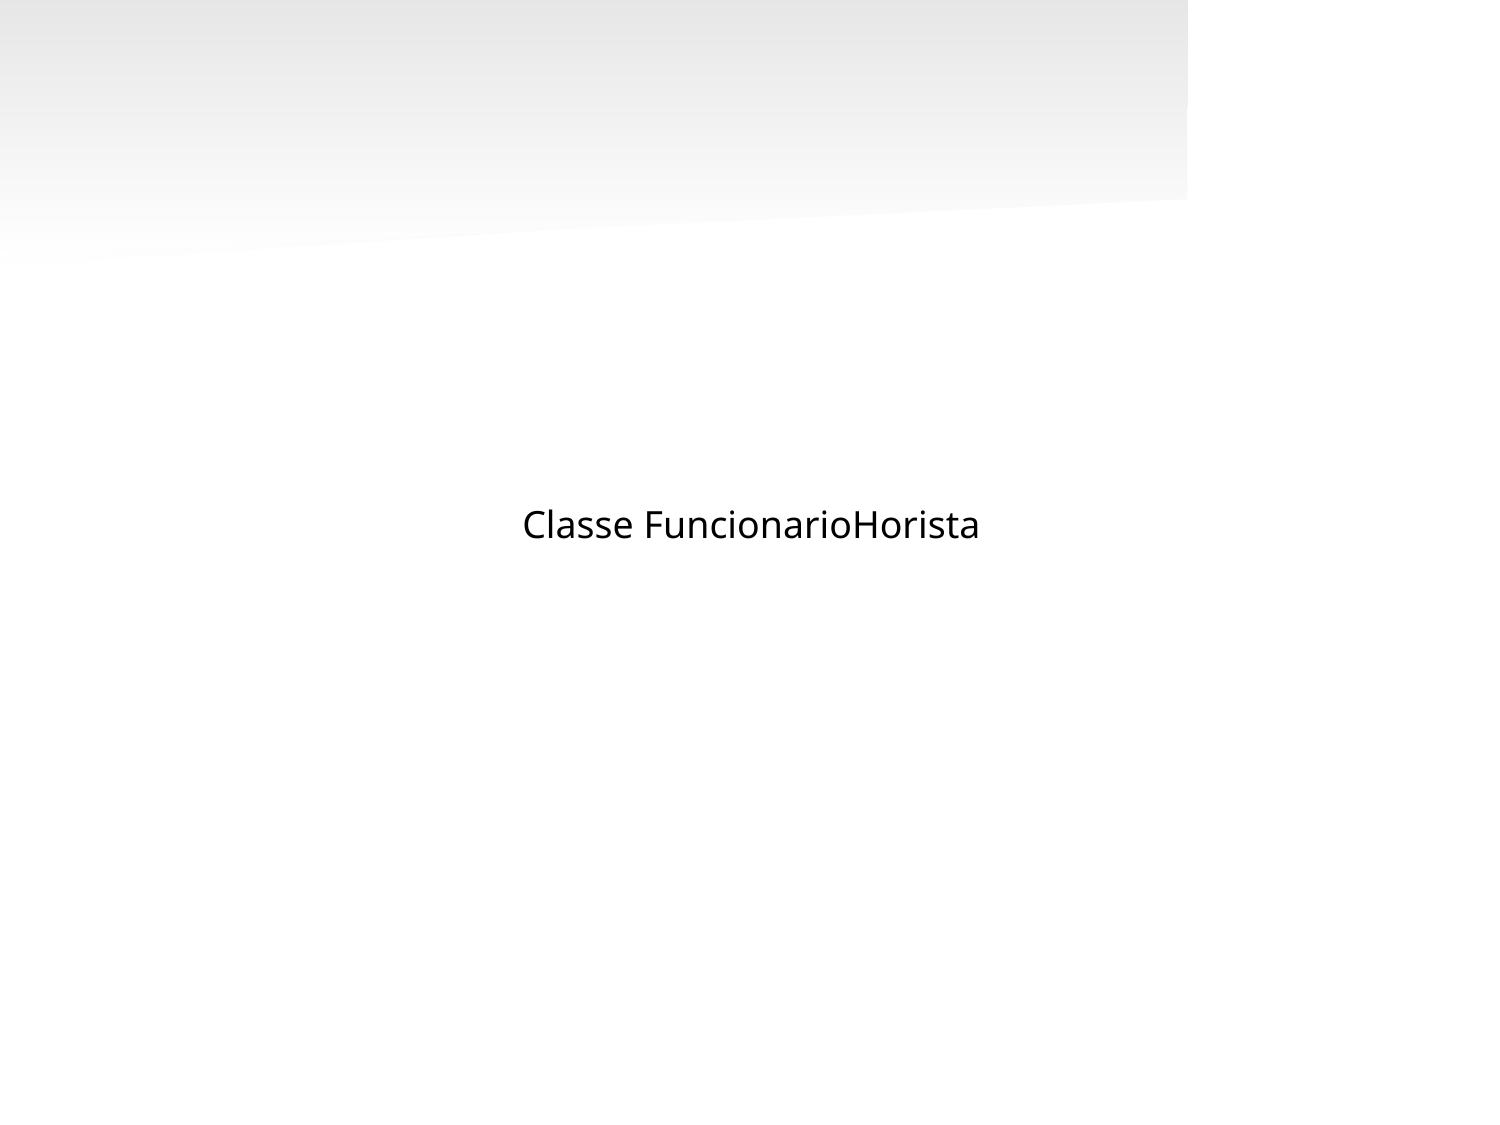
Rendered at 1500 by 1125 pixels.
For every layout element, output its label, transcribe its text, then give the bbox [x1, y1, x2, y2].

subtitle Classe FuncionarioHorista [76, 42, 1427, 1005]
